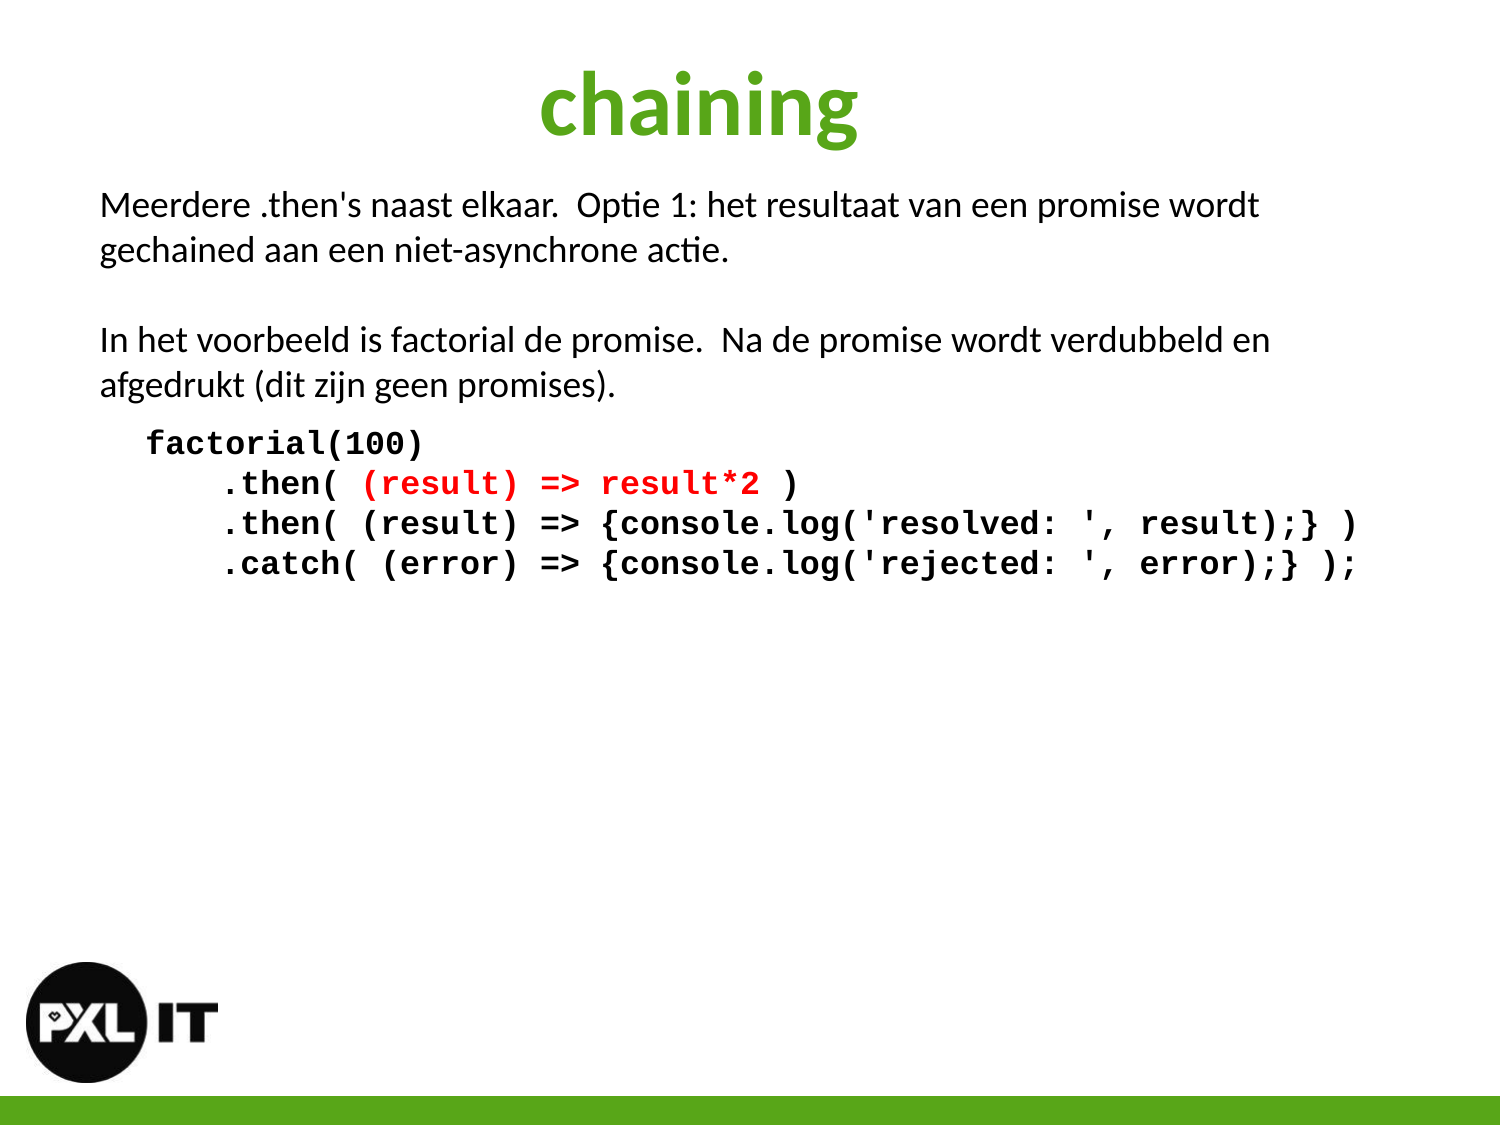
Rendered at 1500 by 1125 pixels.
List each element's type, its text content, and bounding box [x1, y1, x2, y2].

text_box factorial(100) .then( (result) => result*2 ) .then( (result) => {console.log('resolved: ', result);} ) .catch( (error) => {console.log('rejected: ', error);} ); [130, 413, 1494, 684]
text_box Meerdere .then's naast elkaar. Optie 1: het resultaat van een promise wordt gechained aan een niet-asynchrone actie. In het voorbeeld is factorial de promise. Na de promise wordt verdubbeld en afgedrukt (dit zijn geen promises). [84, 172, 1298, 277]
picture [26, 962, 218, 1083]
text_box chaining [0, 36, 1443, 162]
